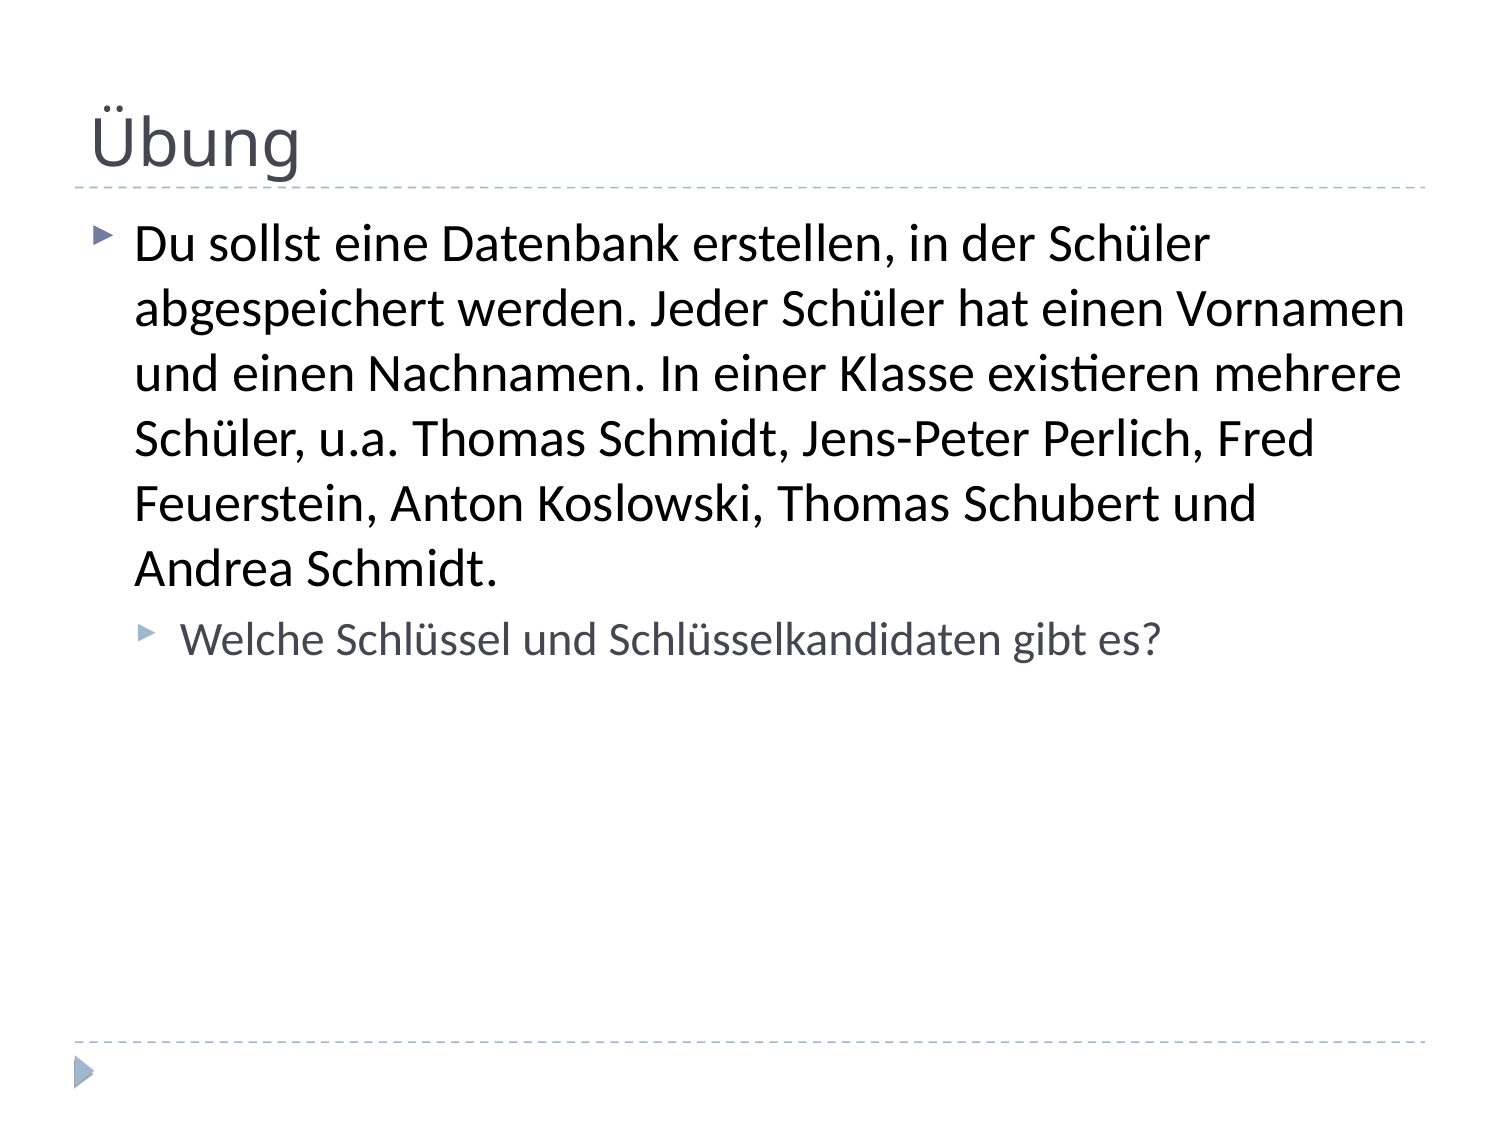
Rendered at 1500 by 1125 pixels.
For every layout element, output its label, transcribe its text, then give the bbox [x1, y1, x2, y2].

list Du sollst eine Datenbank erstellen, in der Schüler abgespeichert werden. Jeder Schüler hat einen Vornamen und einen Nachnamen. In einer Klasse existieren mehrere Schüler, u.a. Thomas Schmidt, Jens-Peter Perlich, Fred Feuerstein, Anton Koslowski, Thomas Schubert und Andrea Schmidt. Welche Schlüssel und Schlüsselkandidaten gibt es? [75, 200, 1425, 1010]
title Übung [75, 24, 1425, 188]
